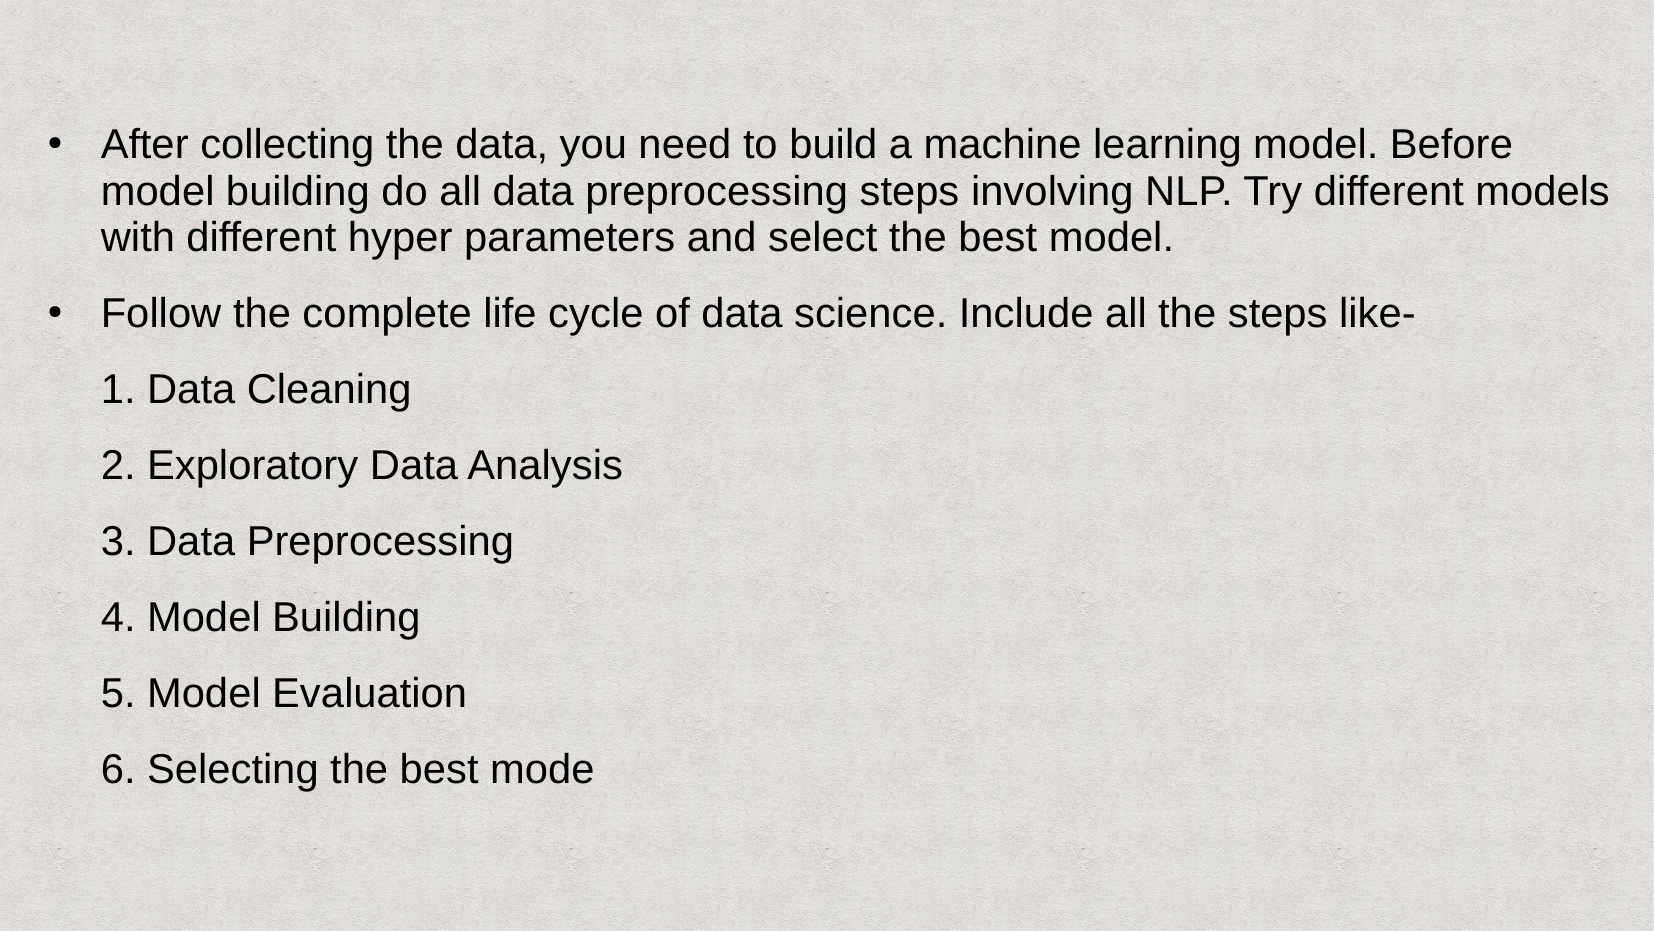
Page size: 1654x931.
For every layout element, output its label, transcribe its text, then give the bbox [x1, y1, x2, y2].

picture [0, 0, 1654, 931]
list After collecting the data, you need to build a machine learning model. Before model building do all data preprocessing steps involving NLP. Try different models with different hyper parameters and select the best model. Follow the complete life cycle of data science. Include all the steps like- 1. Data Cleaning 2. Exploratory Data Analysis 3. Data Preprocessing 4. Model Building 5. Model Evaluation 6. Selecting the best mode [30, 45, 1621, 886]
